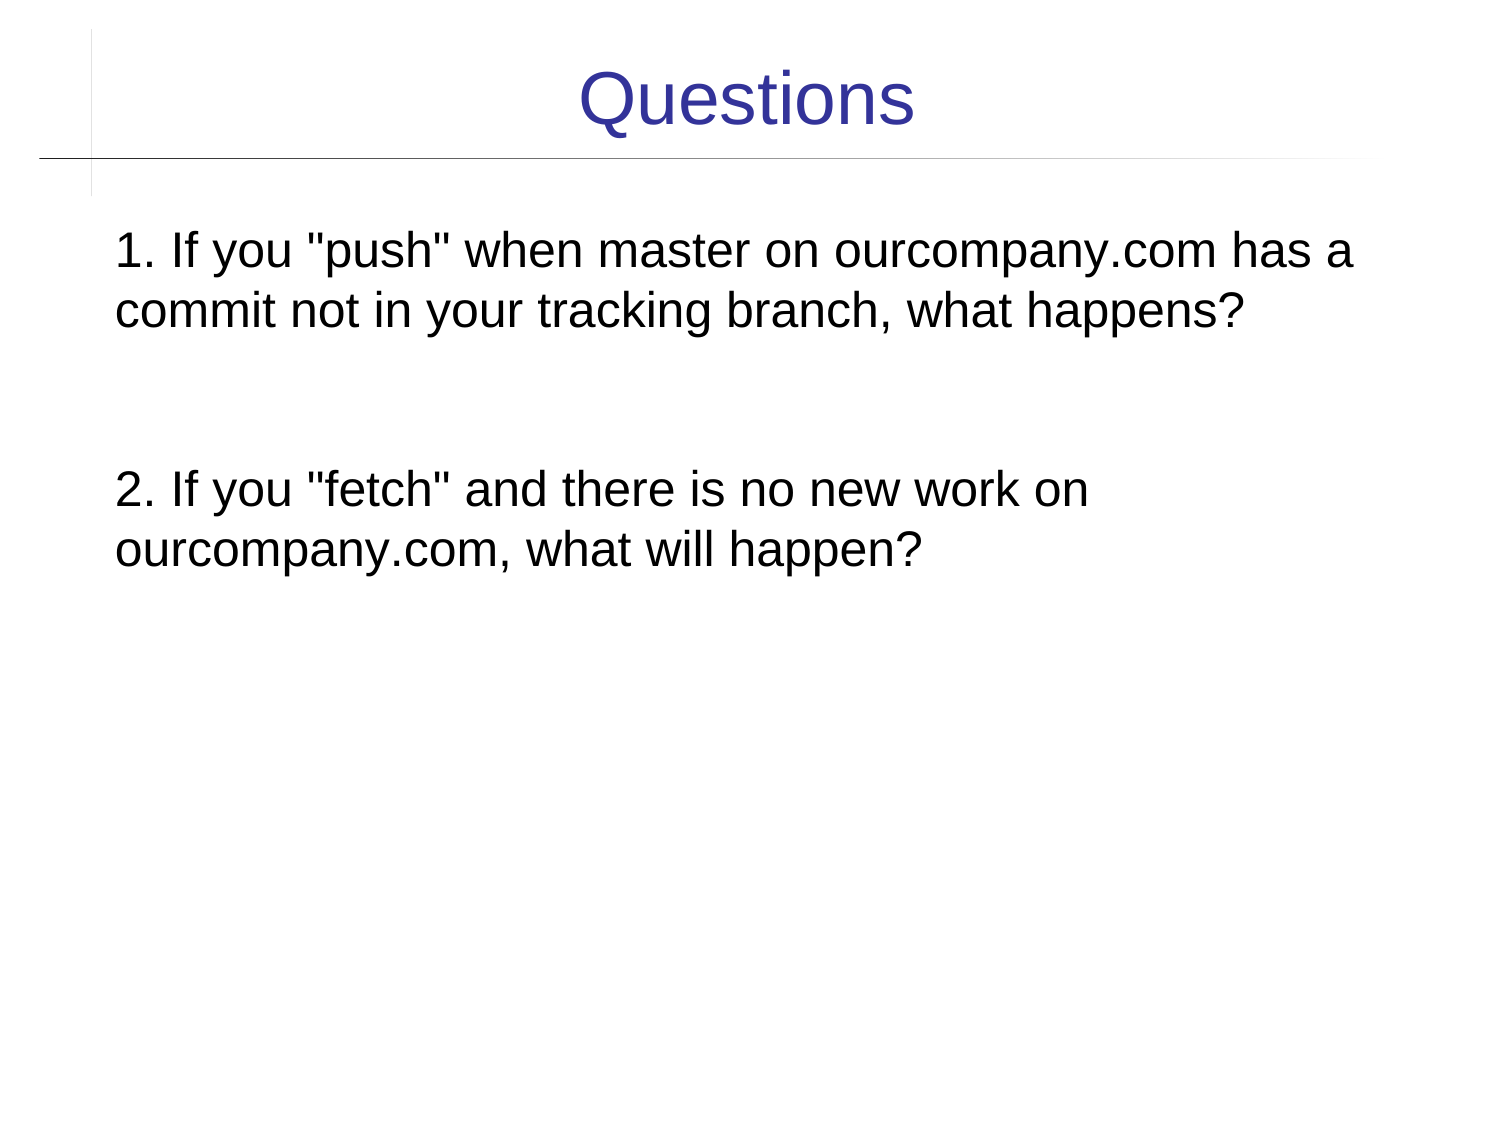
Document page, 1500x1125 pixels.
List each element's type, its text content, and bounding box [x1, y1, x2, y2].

list 1. If you "push" when master on ourcompany.com has a commit not in your tracking branch, what happens? 2. If you "fetch" and there is no new work on ourcompany.com, what will happen? [100, 209, 1394, 980]
title Questions [100, 41, 1394, 148]
